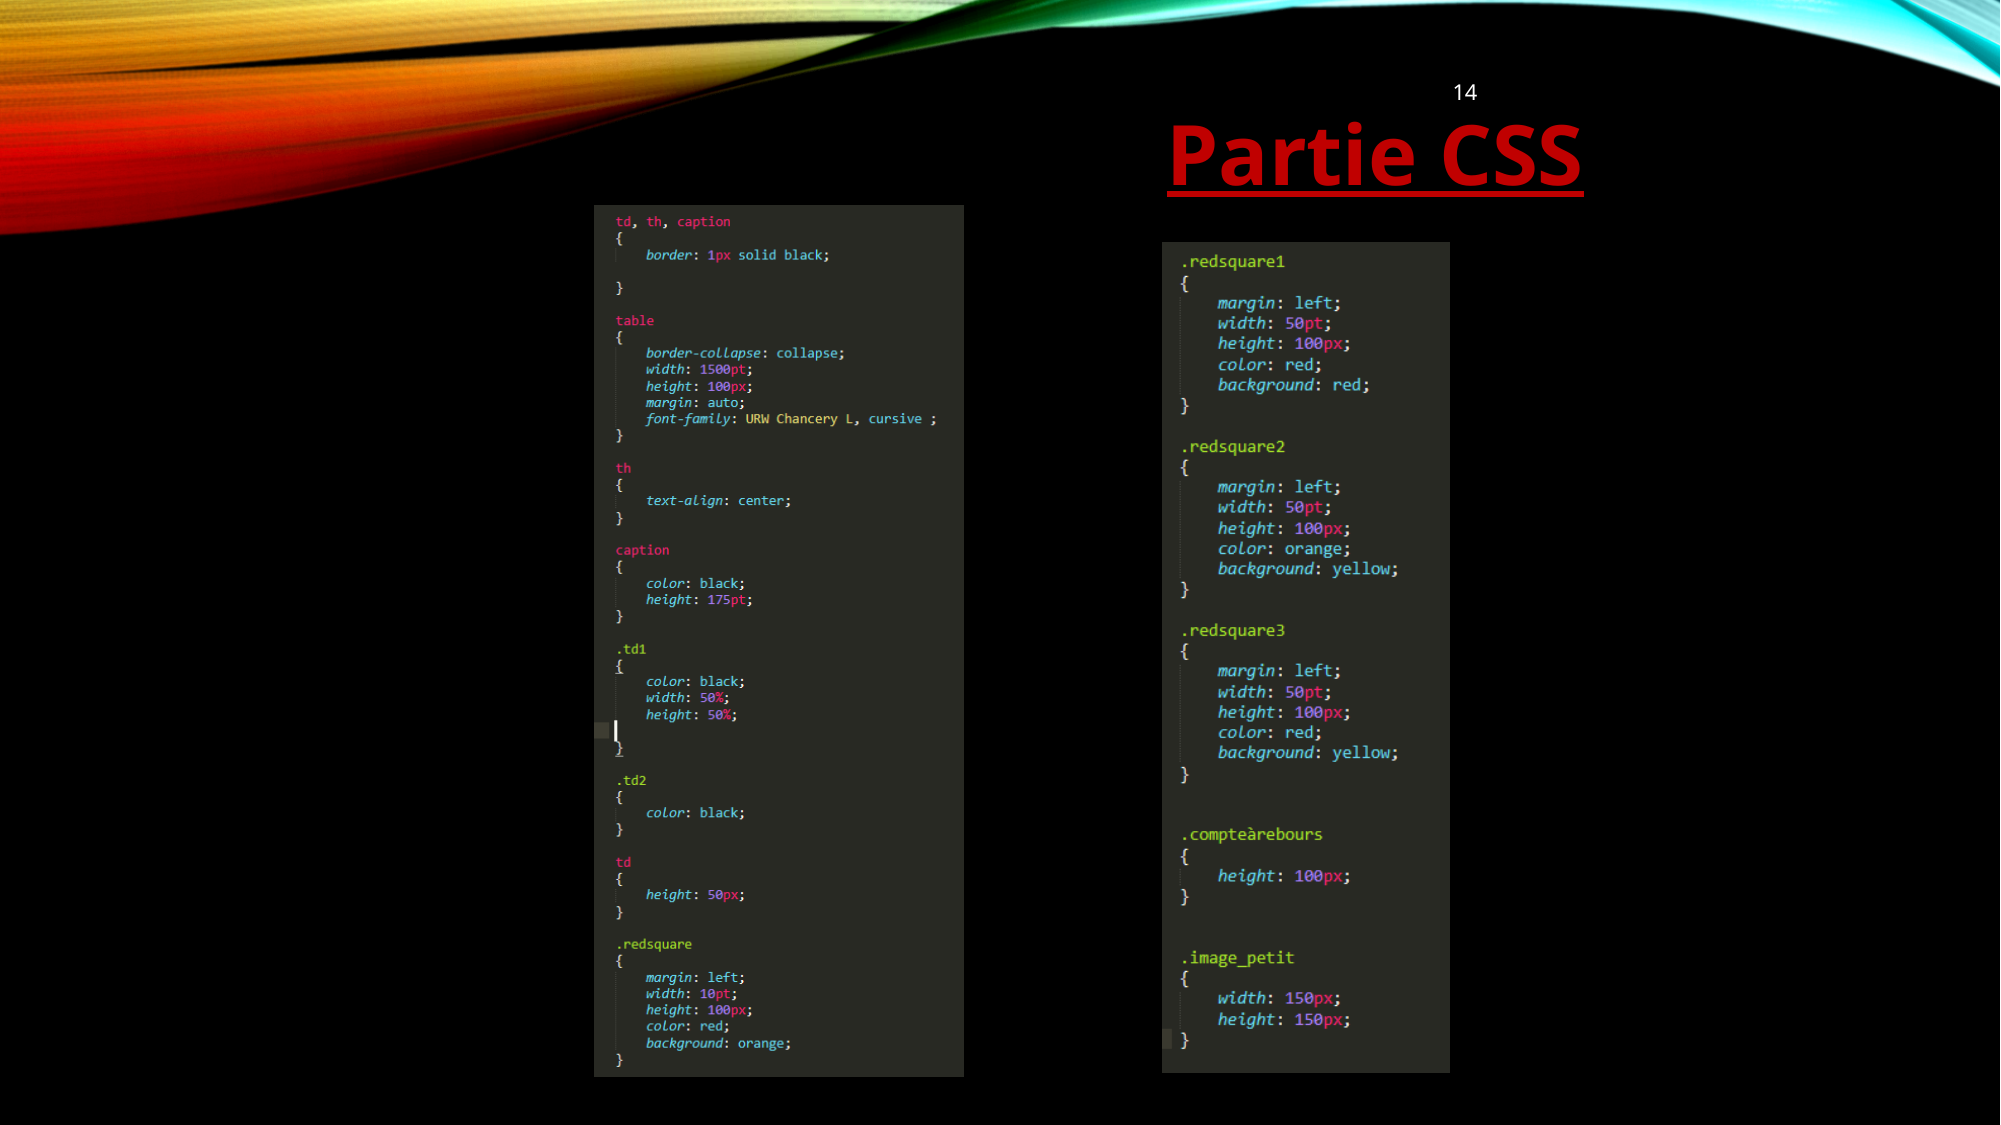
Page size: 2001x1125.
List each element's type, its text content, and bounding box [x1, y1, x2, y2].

title Partie CSS [669, 52, 2000, 265]
text_box [1437, 62, 1888, 123]
picture [594, 205, 964, 1077]
picture [1162, 242, 1450, 1073]
